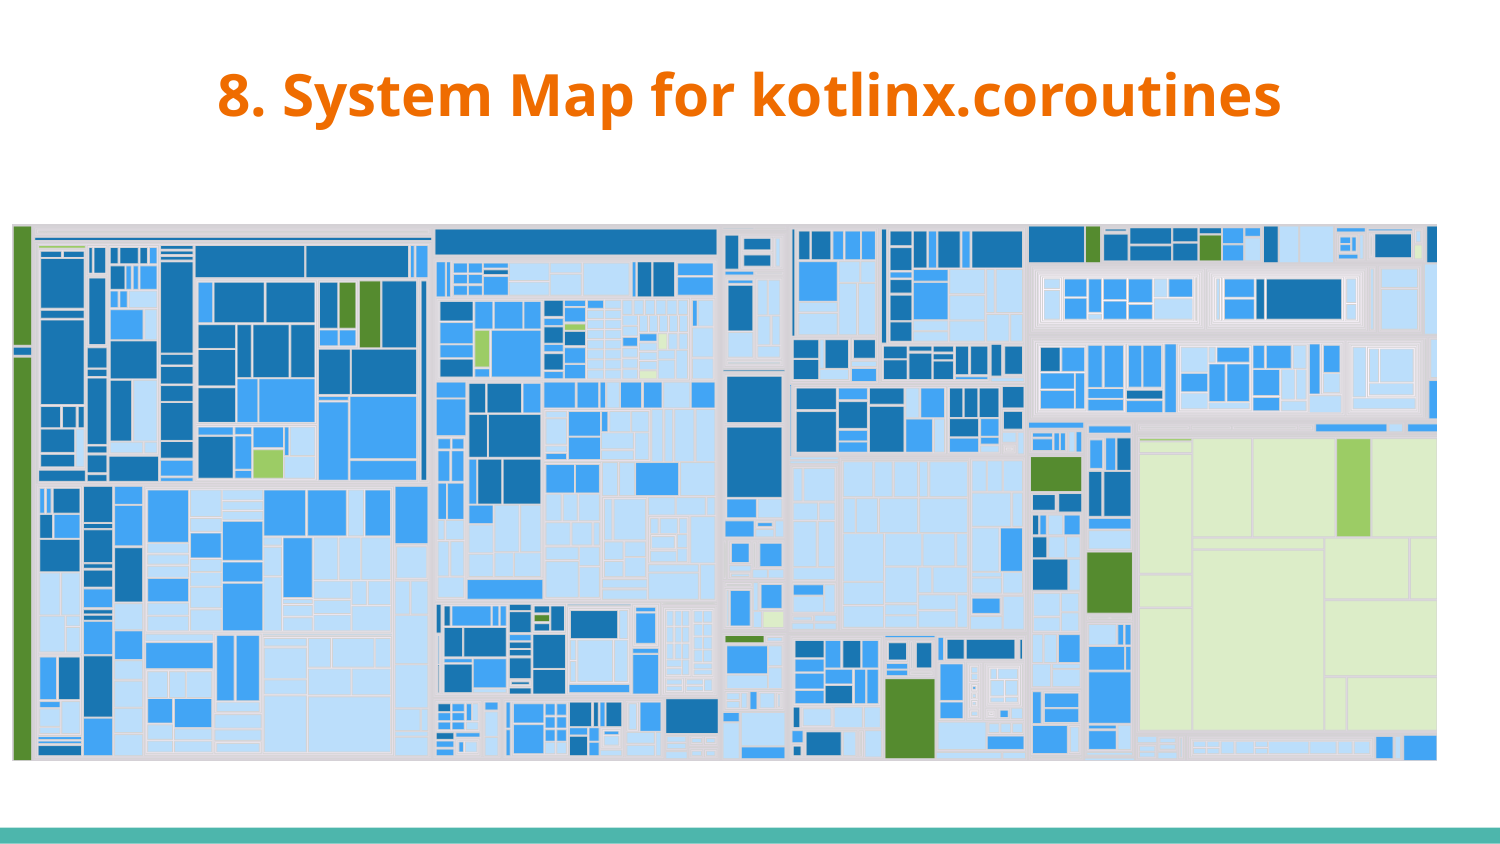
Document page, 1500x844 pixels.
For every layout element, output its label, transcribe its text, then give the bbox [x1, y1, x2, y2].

title 8. System Map for kotlinx.coroutines [51, 55, 1449, 132]
picture [3, 224, 1437, 761]
